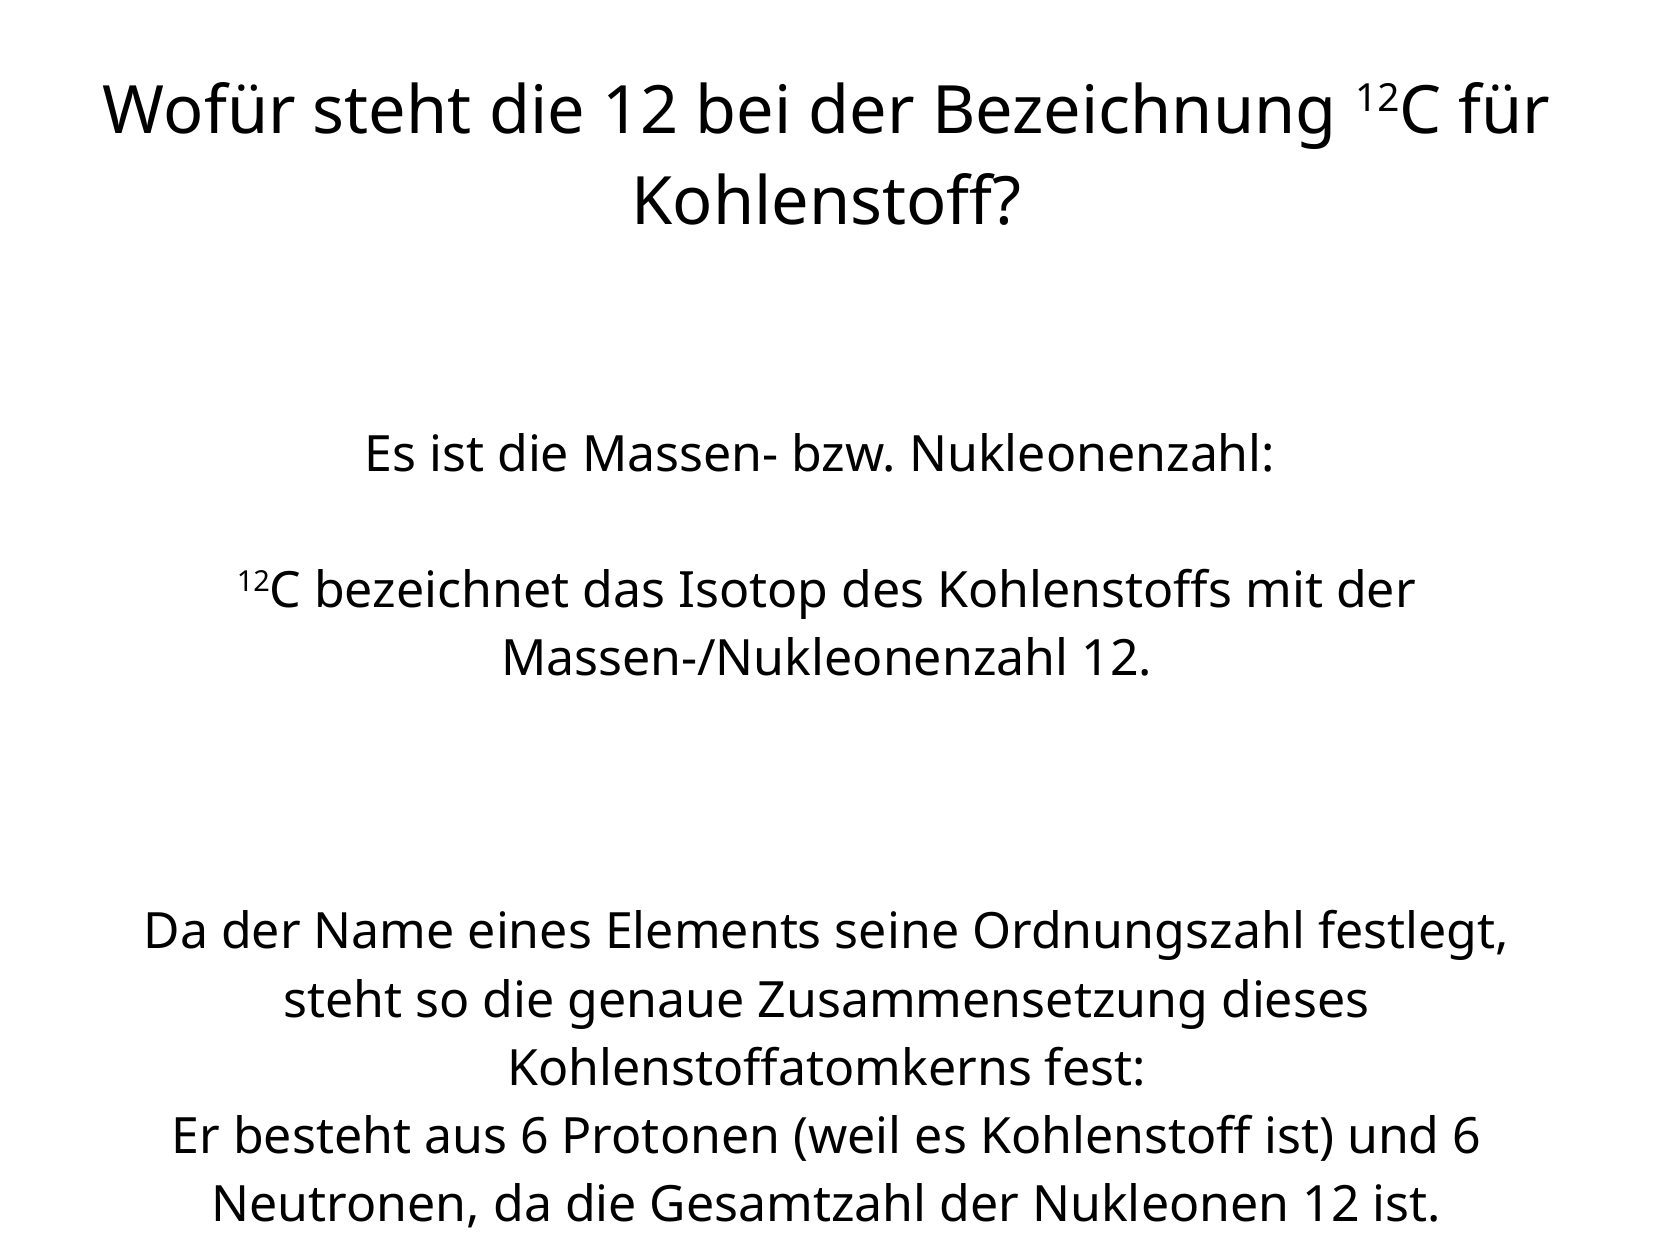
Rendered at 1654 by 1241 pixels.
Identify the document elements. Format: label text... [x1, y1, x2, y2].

title Wofür steht die 12 bei der Bezeichnung 12C für Kohlenstoff? [82, 49, 1571, 257]
subtitle Es ist die Massen- bzw. Nukleonenzahl: 12C bezeichnet das Isotop des Kohlenstoffs mit der Massen-/Nukleonenzahl 12. Da der Name eines Elements seine Ordnungszahl festlegt, steht so die genaue Zusammensetzung dieses Kohlenstoffatomkerns fest: Er besteht aus 6 Protonen (weil es Kohlenstoff ist) und 6 Neutronen, da die Gesamtzahl der Nukleonen 12 ist. [82, 462, 1571, 1192]
